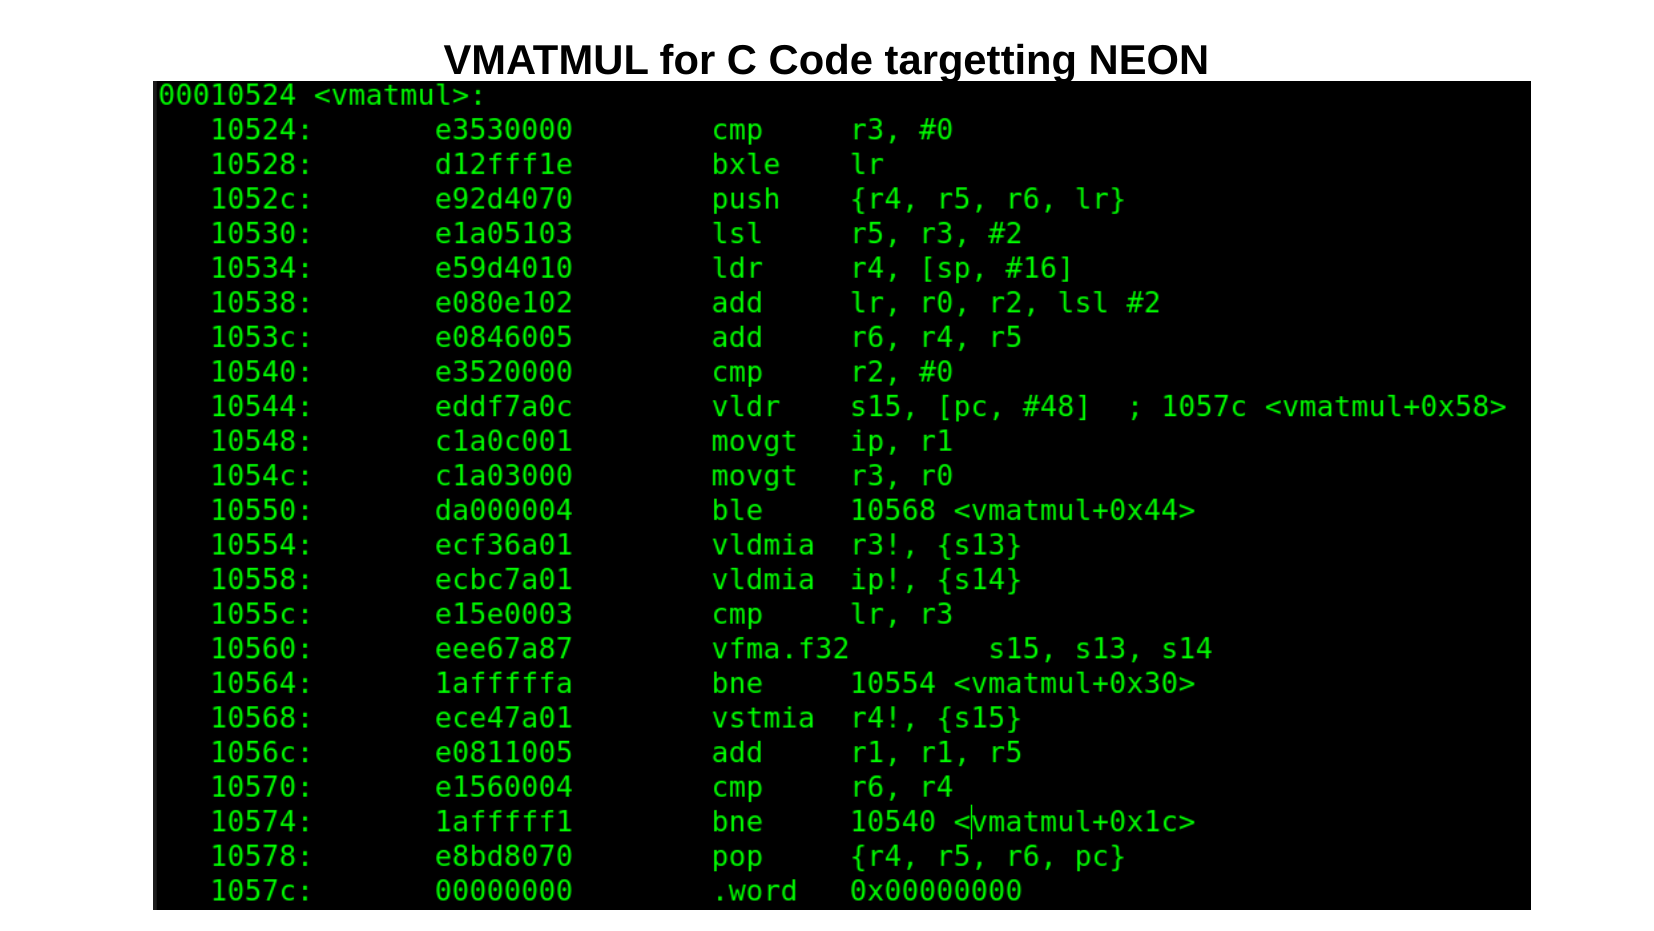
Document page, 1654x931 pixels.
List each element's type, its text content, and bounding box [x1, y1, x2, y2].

picture [153, 81, 1531, 910]
title VMATMUL for C Code targetting NEON [82, 36, 1571, 84]
